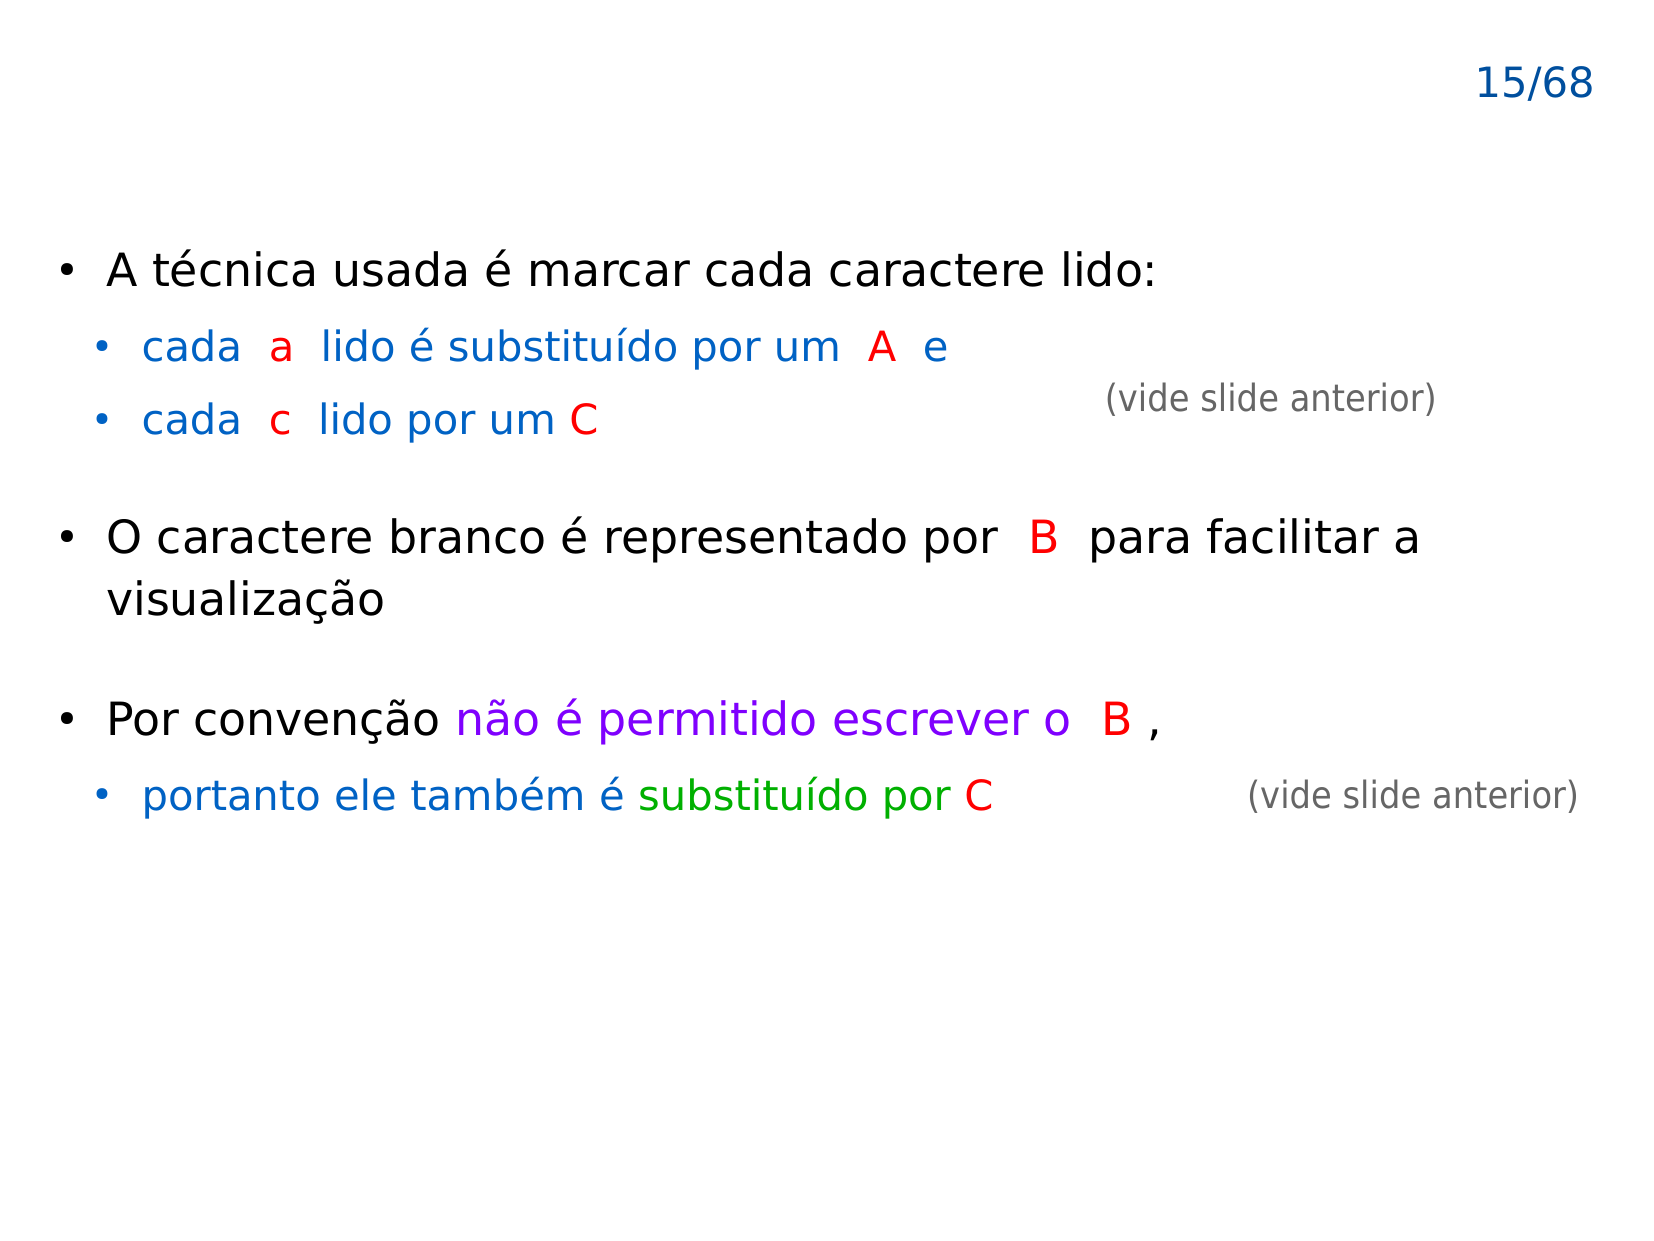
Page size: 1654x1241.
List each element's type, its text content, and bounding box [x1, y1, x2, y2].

text_box (vide slide anterior) [1232, 759, 1595, 825]
list A técnica usada é marcar cada caractere lido: cada a lido é substituído por um A e cada c lido por um C O caractere branco é representado por B para facilitar a visualização Por convenção não é permitido escrever o B , portanto ele também é substituído por C [59, 236, 1595, 1211]
text_box (vide slide anterior) [1090, 363, 1453, 429]
